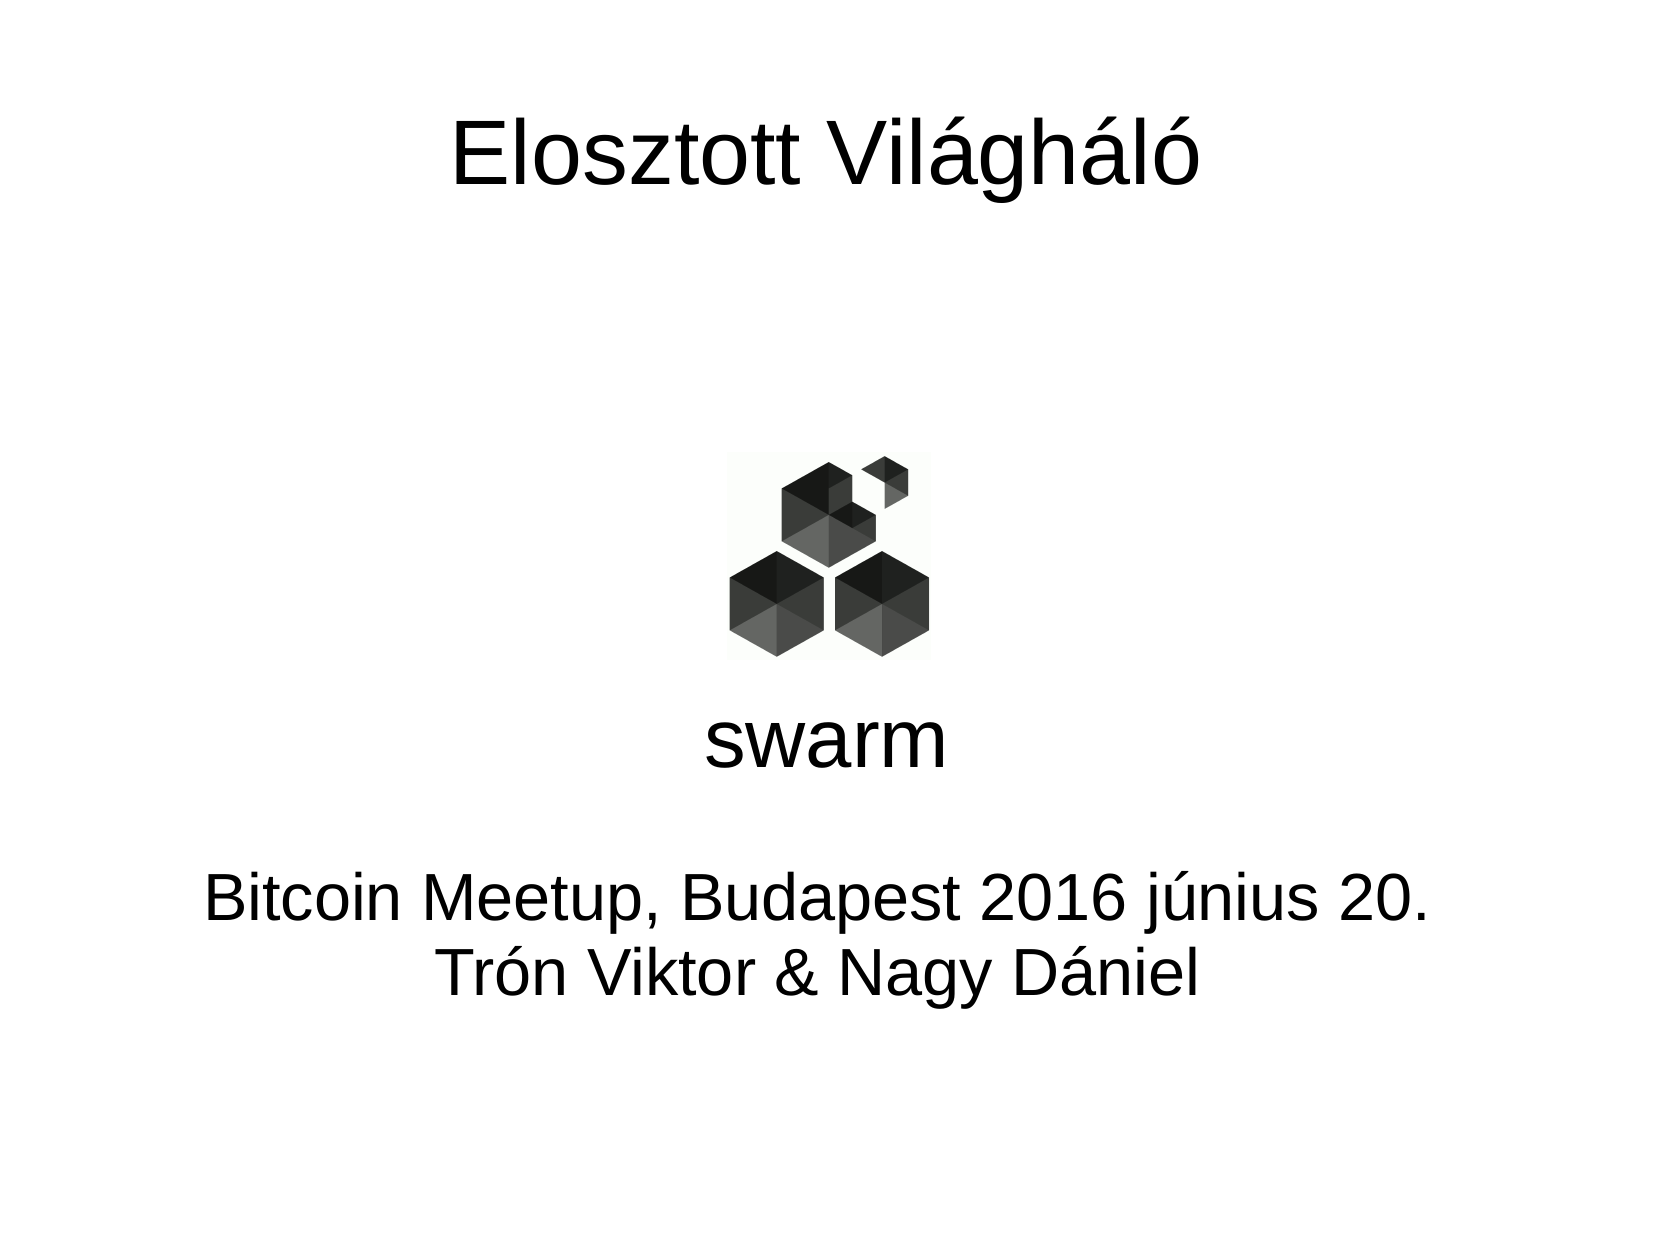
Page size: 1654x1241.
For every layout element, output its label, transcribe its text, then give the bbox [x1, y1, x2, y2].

subtitle swarm Bitcoin Meetup, Budapest 2016 június 20. Trón Viktor & Nagy Dániel [82, 290, 1571, 1010]
title Elosztott Világháló [82, 49, 1571, 257]
